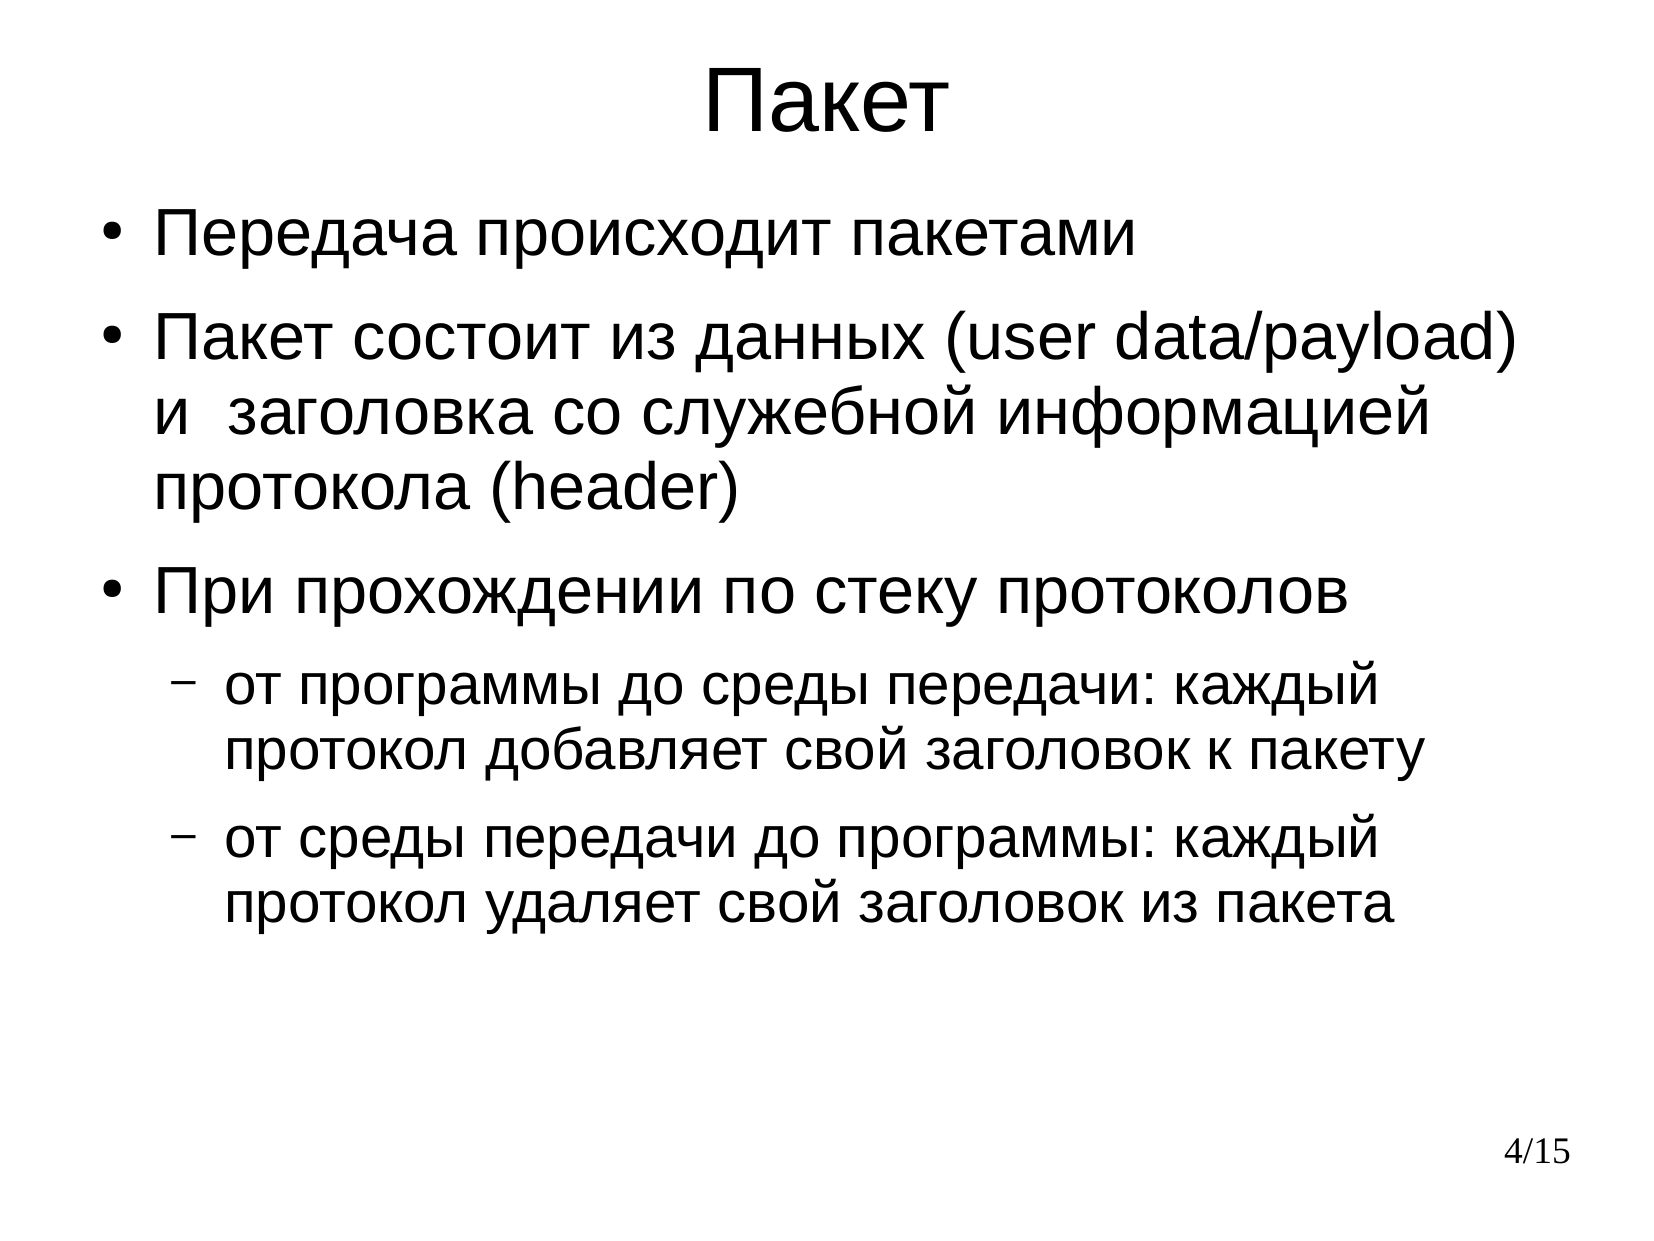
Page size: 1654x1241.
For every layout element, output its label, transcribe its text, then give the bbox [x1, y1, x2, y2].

list Передача происходит пакетами Пакет состоит из данных (user data/payload) и заголовка со служебной информацией протокола (header) При прохождении по стеку протоколов от программы до среды передачи: каждый протокол добавляет свой заголовок к пакету от среды передачи до программы: каждый протокол удаляет свой заголовок из пакета [82, 195, 1571, 1111]
title Пакет [82, 34, 1571, 166]
